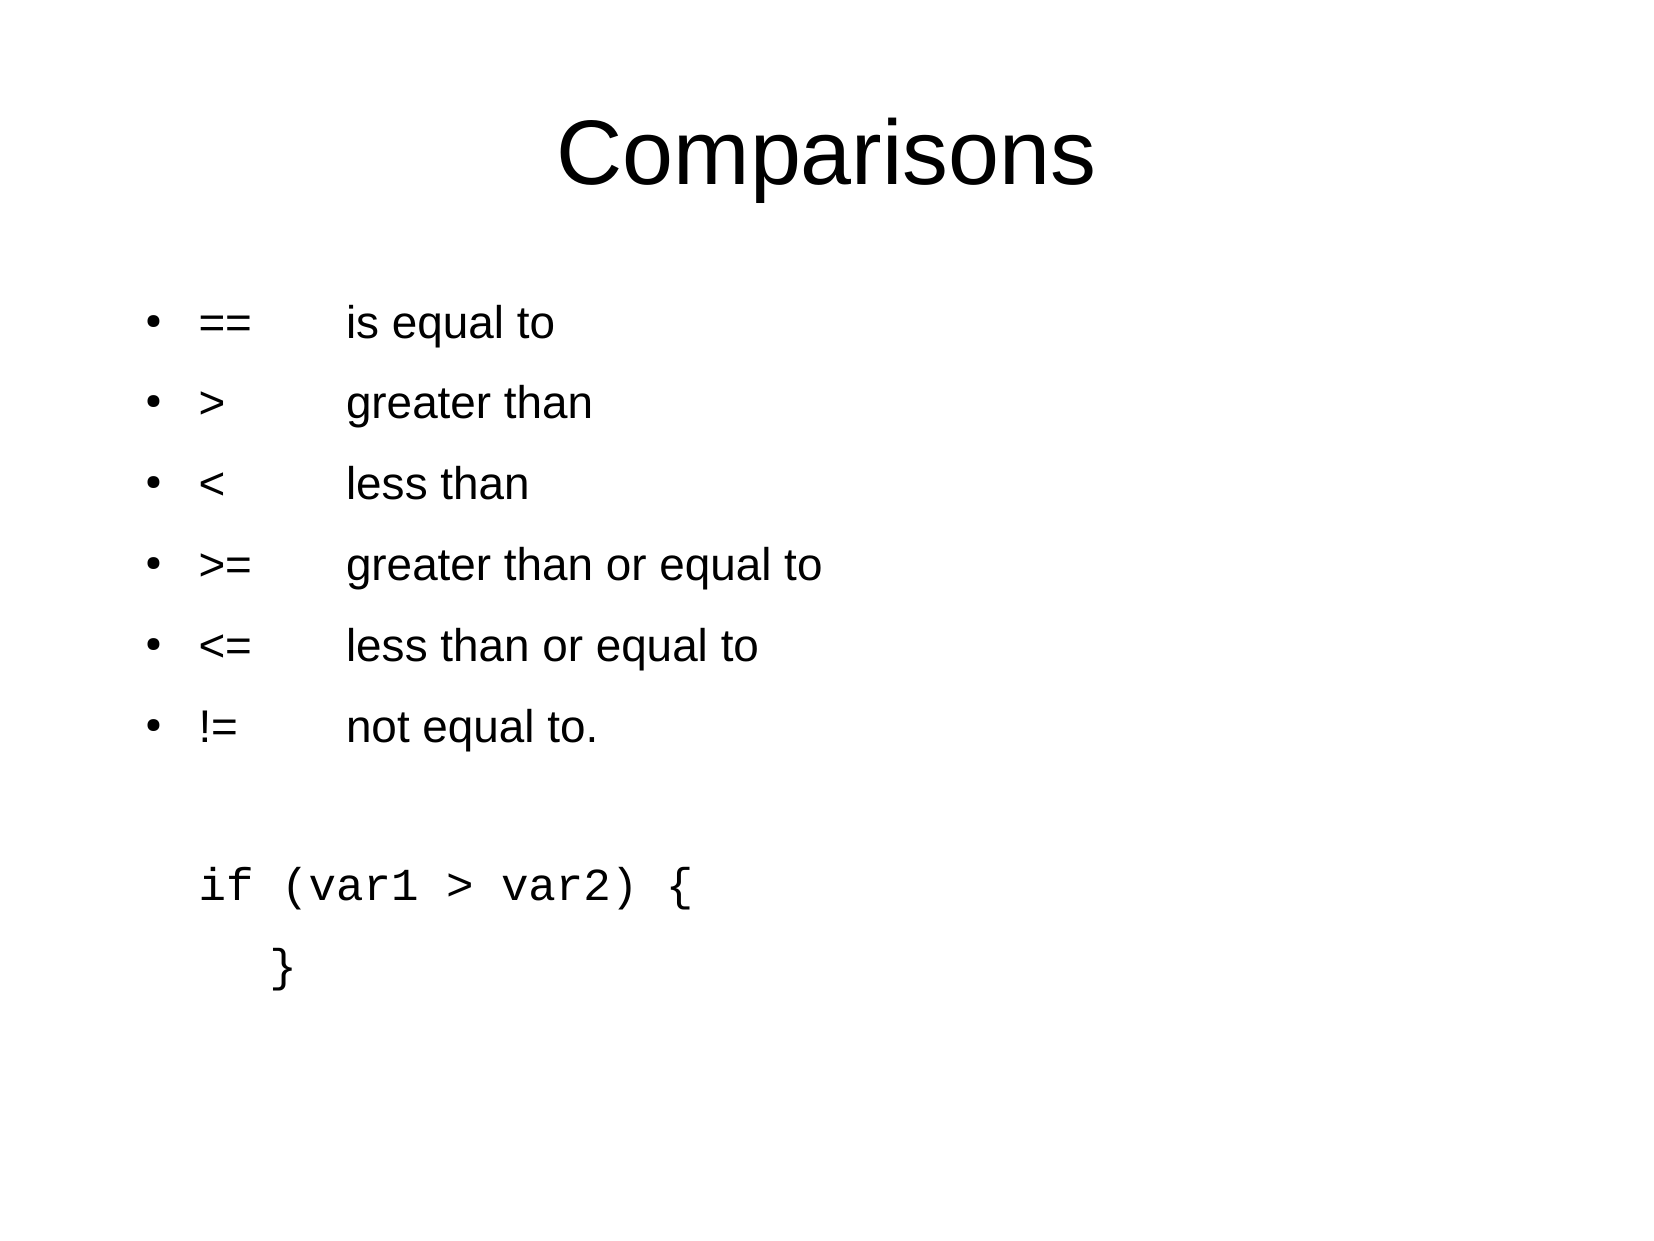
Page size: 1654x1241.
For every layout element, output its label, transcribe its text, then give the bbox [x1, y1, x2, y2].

title Comparisons [82, 49, 1571, 257]
list == is equal to > greater than < less than >= greater than or equal to <= less than or equal to != not equal to. if (var1 > var2) { } [127, 296, 1583, 1170]
